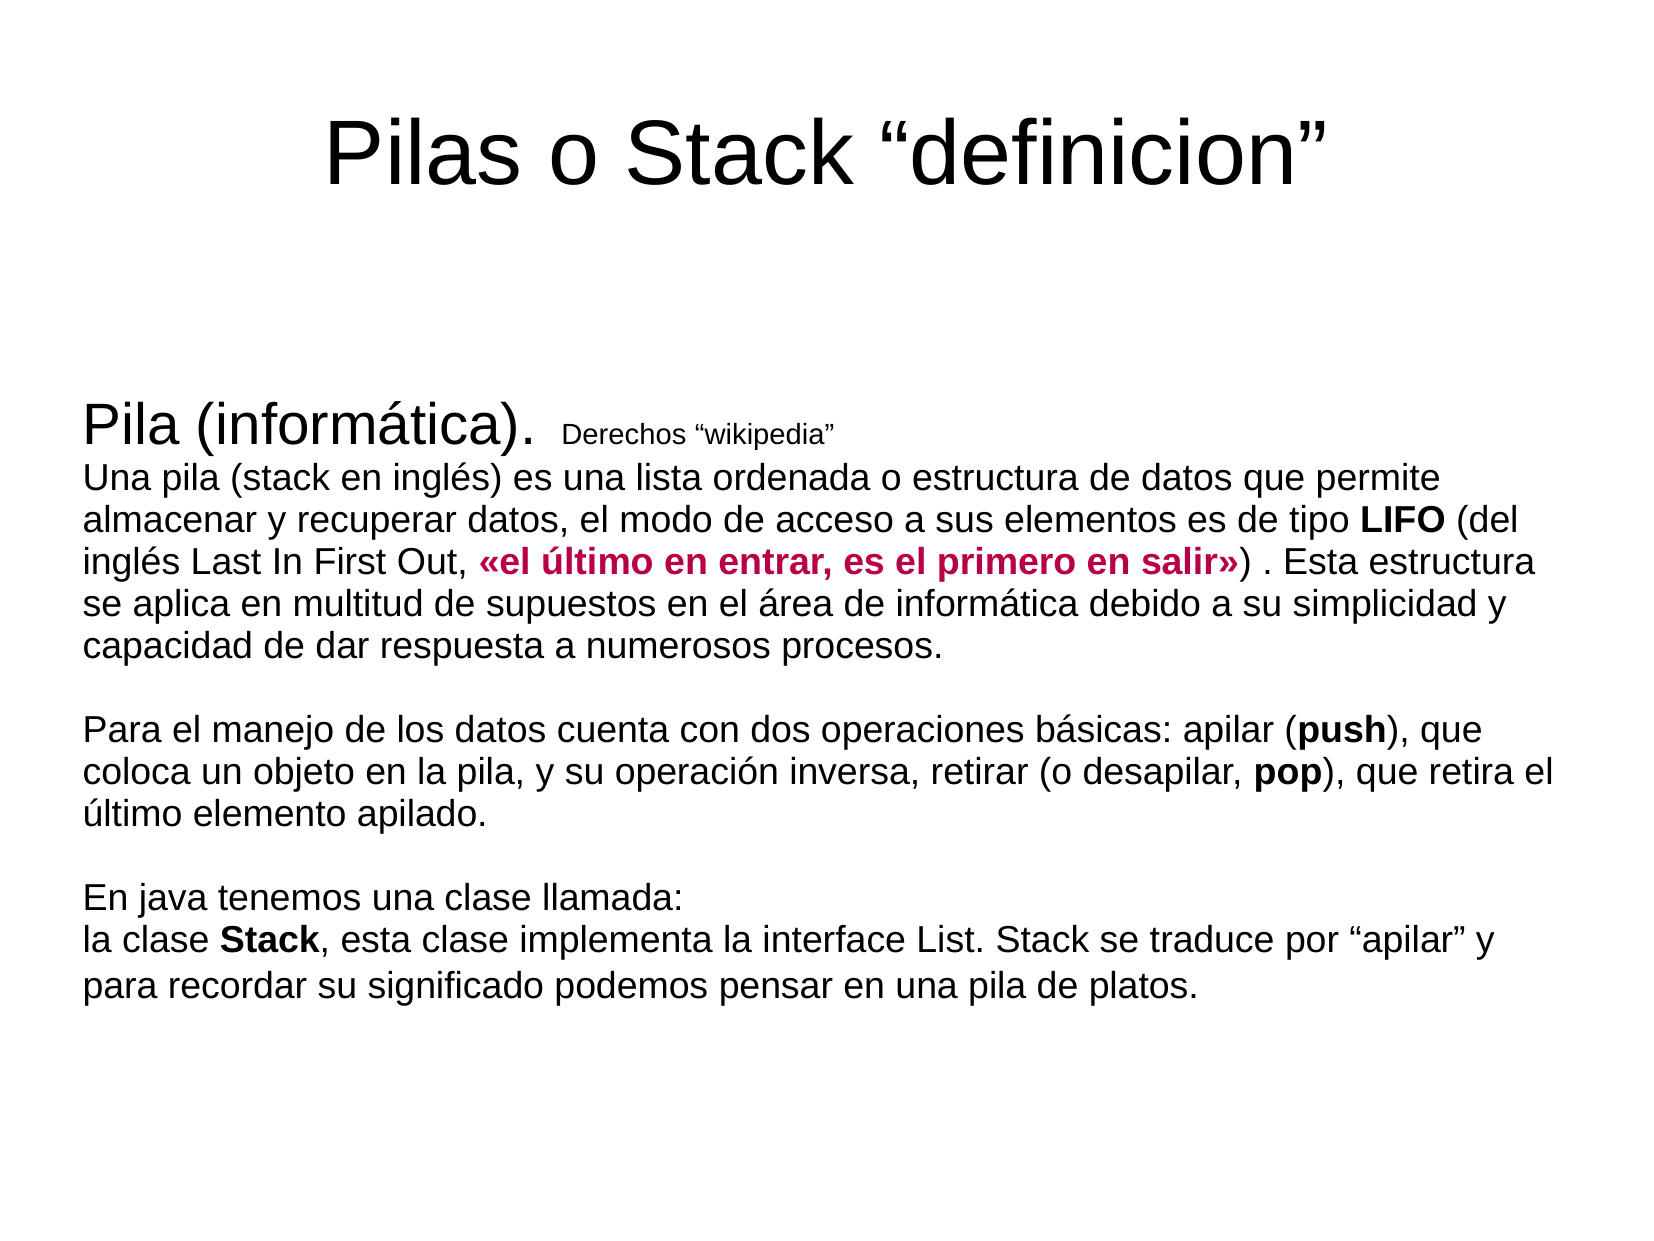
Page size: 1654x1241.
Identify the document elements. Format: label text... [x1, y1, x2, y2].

title Pilas o Stack “definicion” [82, 49, 1571, 257]
subtitle Pila (informática). Derechos “wikipedia” Una pila (stack en inglés) es una lista ordenada o estructura de datos que permite almacenar y recuperar datos, el modo de acceso a sus elementos es de tipo LIFO (del inglés Last In First Out, «el último en entrar, es el primero en salir») . Esta estructura se aplica en multitud de supuestos en el área de informática debido a su simplicidad y capacidad de dar respuesta a numerosos procesos. Para el manejo de los datos cuenta con dos operaciones básicas: apilar (push), que coloca un objeto en la pila, y su operación inversa, retirar (o desapilar, pop), que retira el último elemento apilado. En java tenemos una clase llamada: la clase Stack, esta clase implementa la interface List. Stack se traduce por “apilar” y para recordar su significado podemos pensar en una pila de platos. [82, 290, 1571, 1109]
